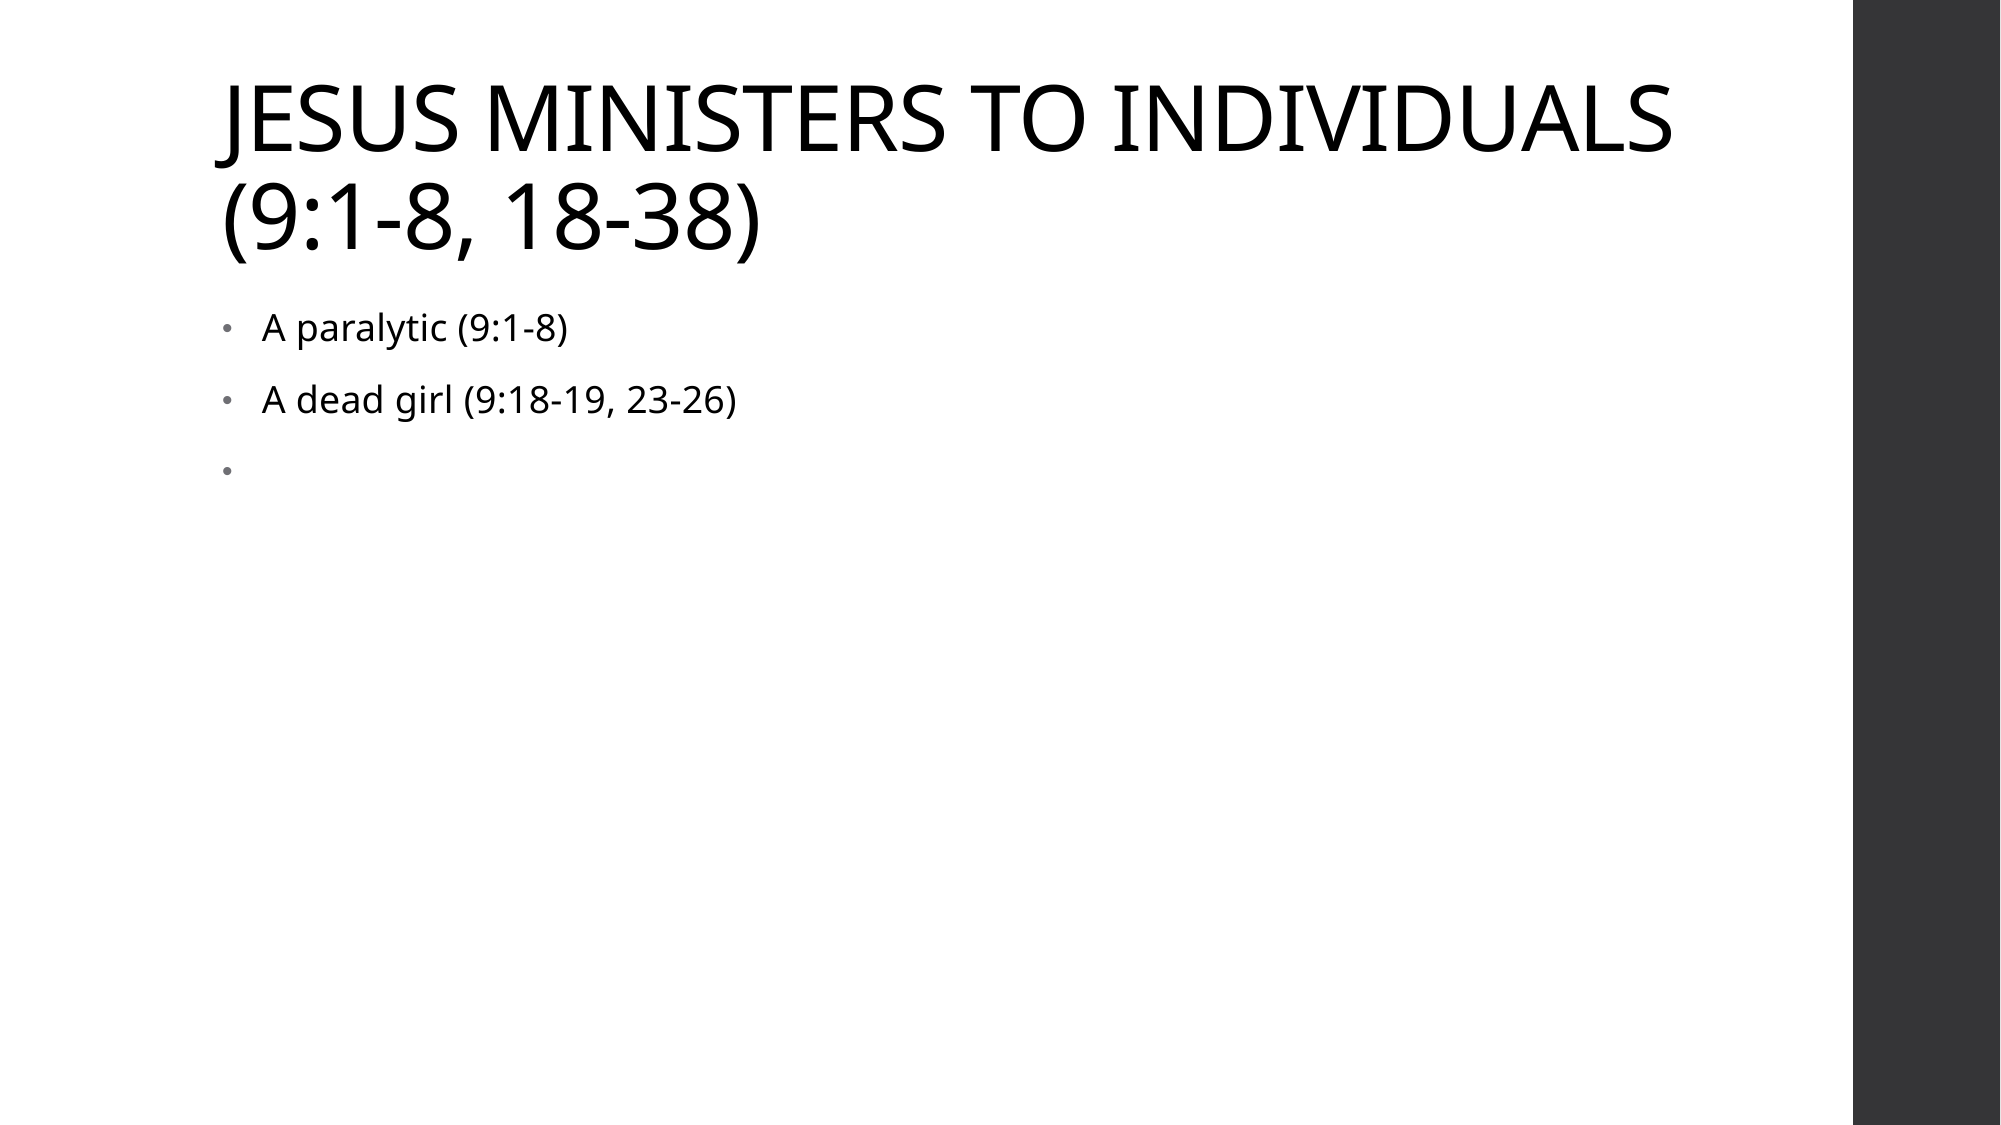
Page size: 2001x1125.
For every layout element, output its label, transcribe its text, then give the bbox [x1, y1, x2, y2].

title JESUS MINISTERS TO INDIVIDUALS (9:1-8, 18-38) [206, 60, 1797, 278]
list A paralytic (9:1-8) A dead girl (9:18-19, 23-26) [206, 299, 1617, 1014]
